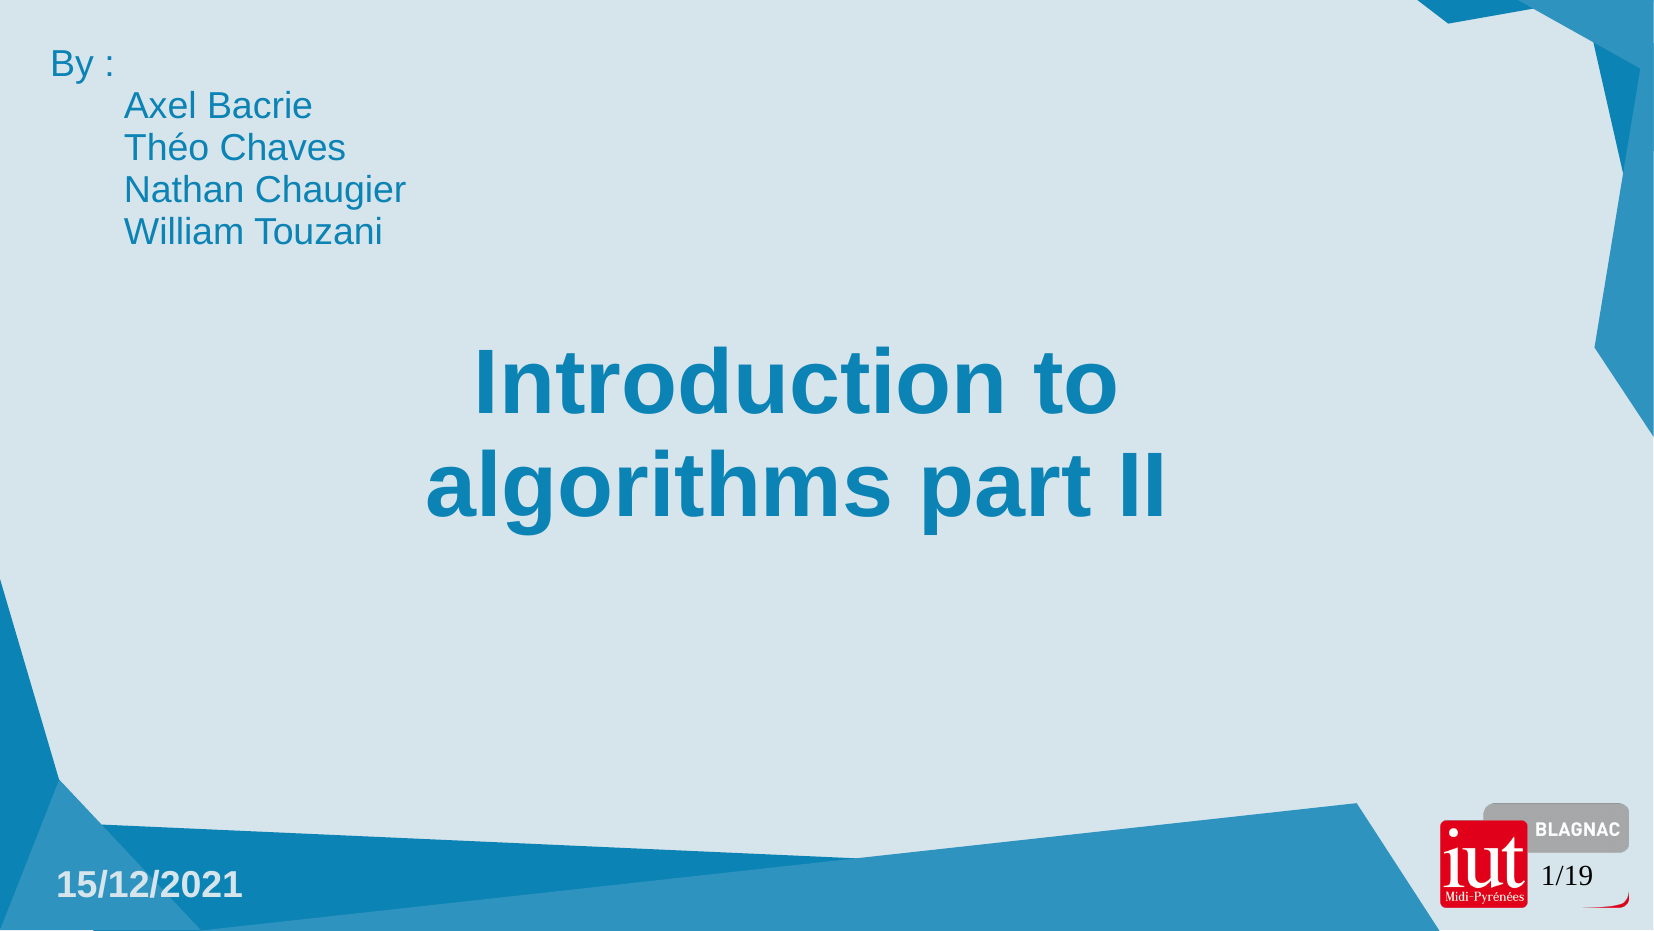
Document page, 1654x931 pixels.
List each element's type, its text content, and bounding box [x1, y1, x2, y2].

picture [1440, 803, 1629, 908]
text_box 15/12/2021 [41, 856, 259, 914]
title Introduction to algorithms part II [413, 330, 1182, 536]
text_box By : Axel Bacrie Théo Chaves Nathan Chaugier William Touzani [35, 35, 422, 261]
